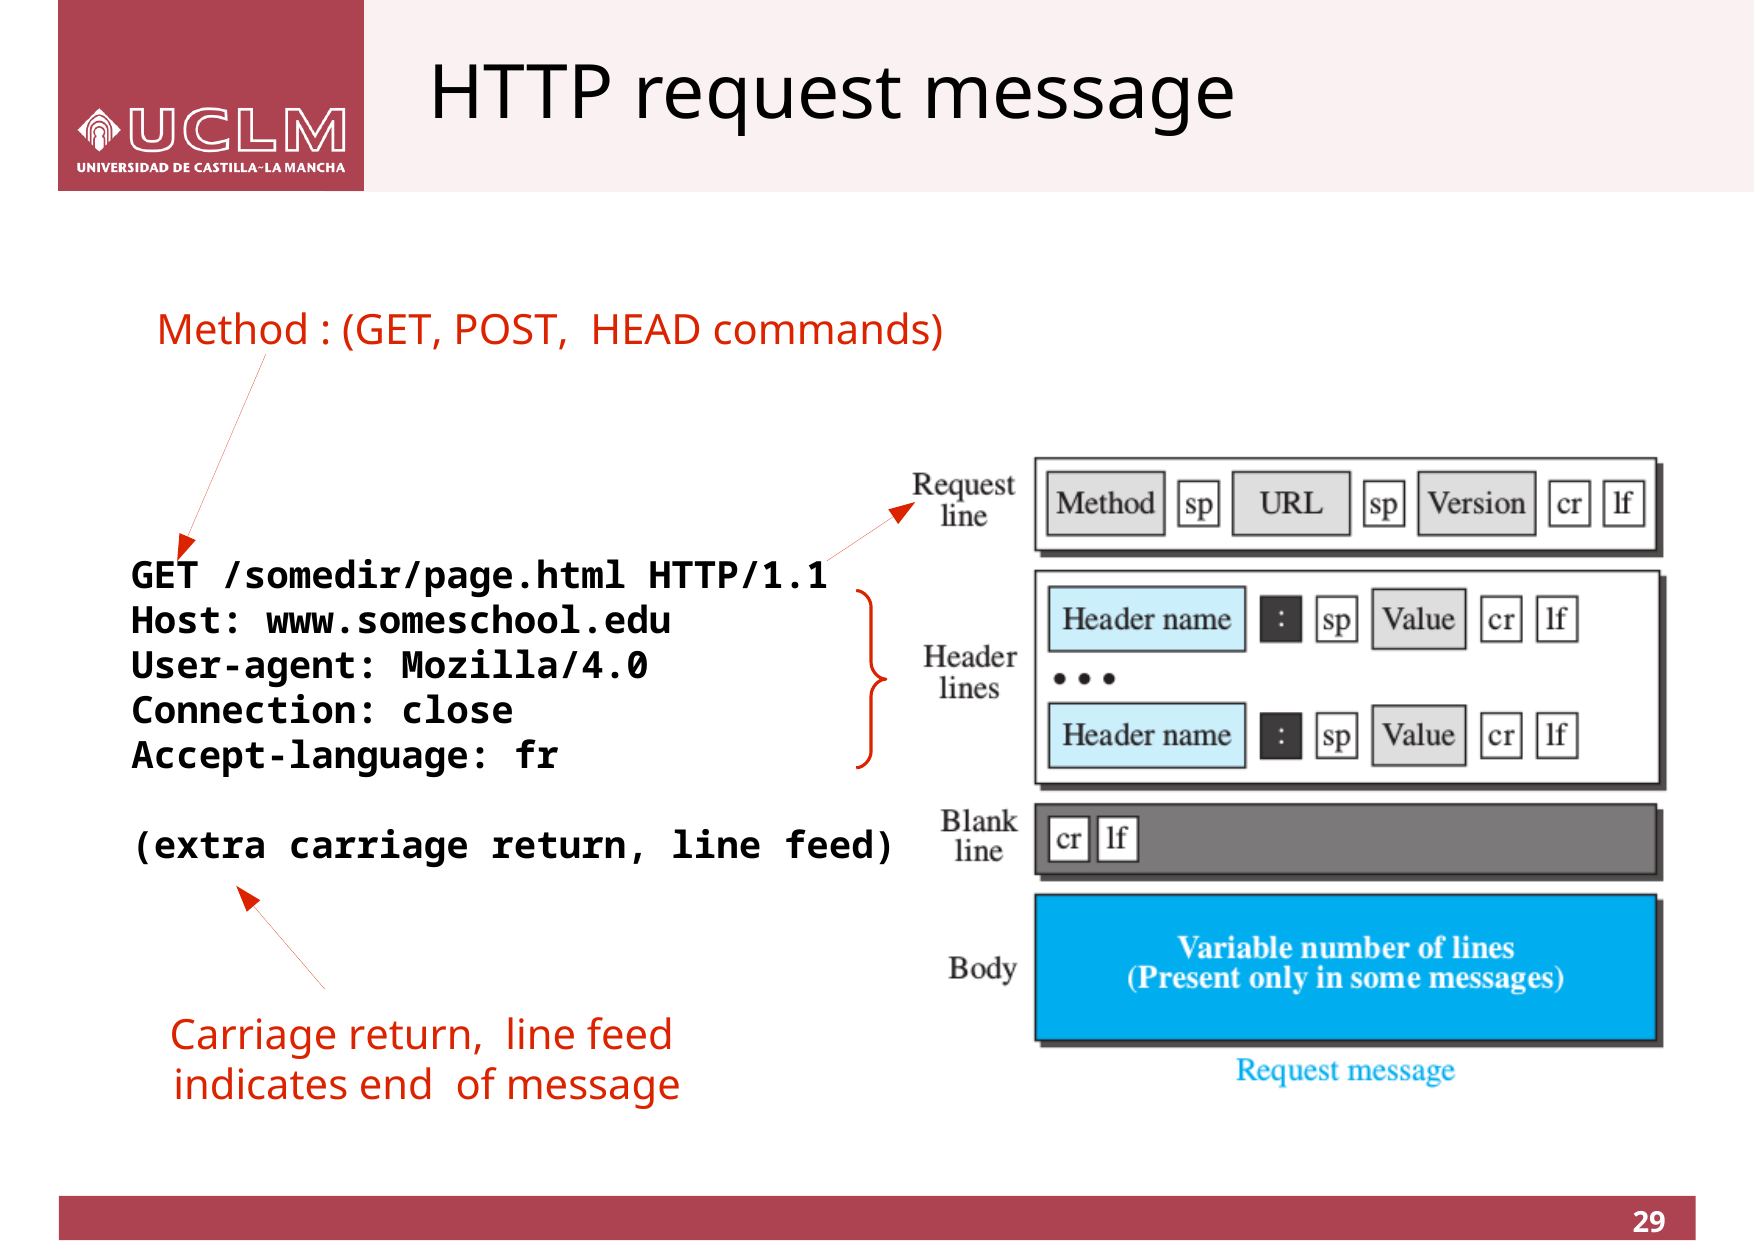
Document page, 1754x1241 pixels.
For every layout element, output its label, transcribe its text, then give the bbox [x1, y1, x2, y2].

title HTTP request message [413, 0, 1667, 198]
text_box GET /somedir/page.html HTTP/1.1 Host: www.someschool.edu User-agent: Mozilla/4.0 Connection: close Accept-language: fr (extra carriage return, line feed) [116, 543, 905, 874]
picture [905, 437, 1684, 1093]
text_box Carriage return, line feed indicates end of message [154, 1000, 700, 1116]
picture [58, 0, 364, 191]
text_box Method : (GET, POST, HEAD commands) [141, 295, 959, 361]
